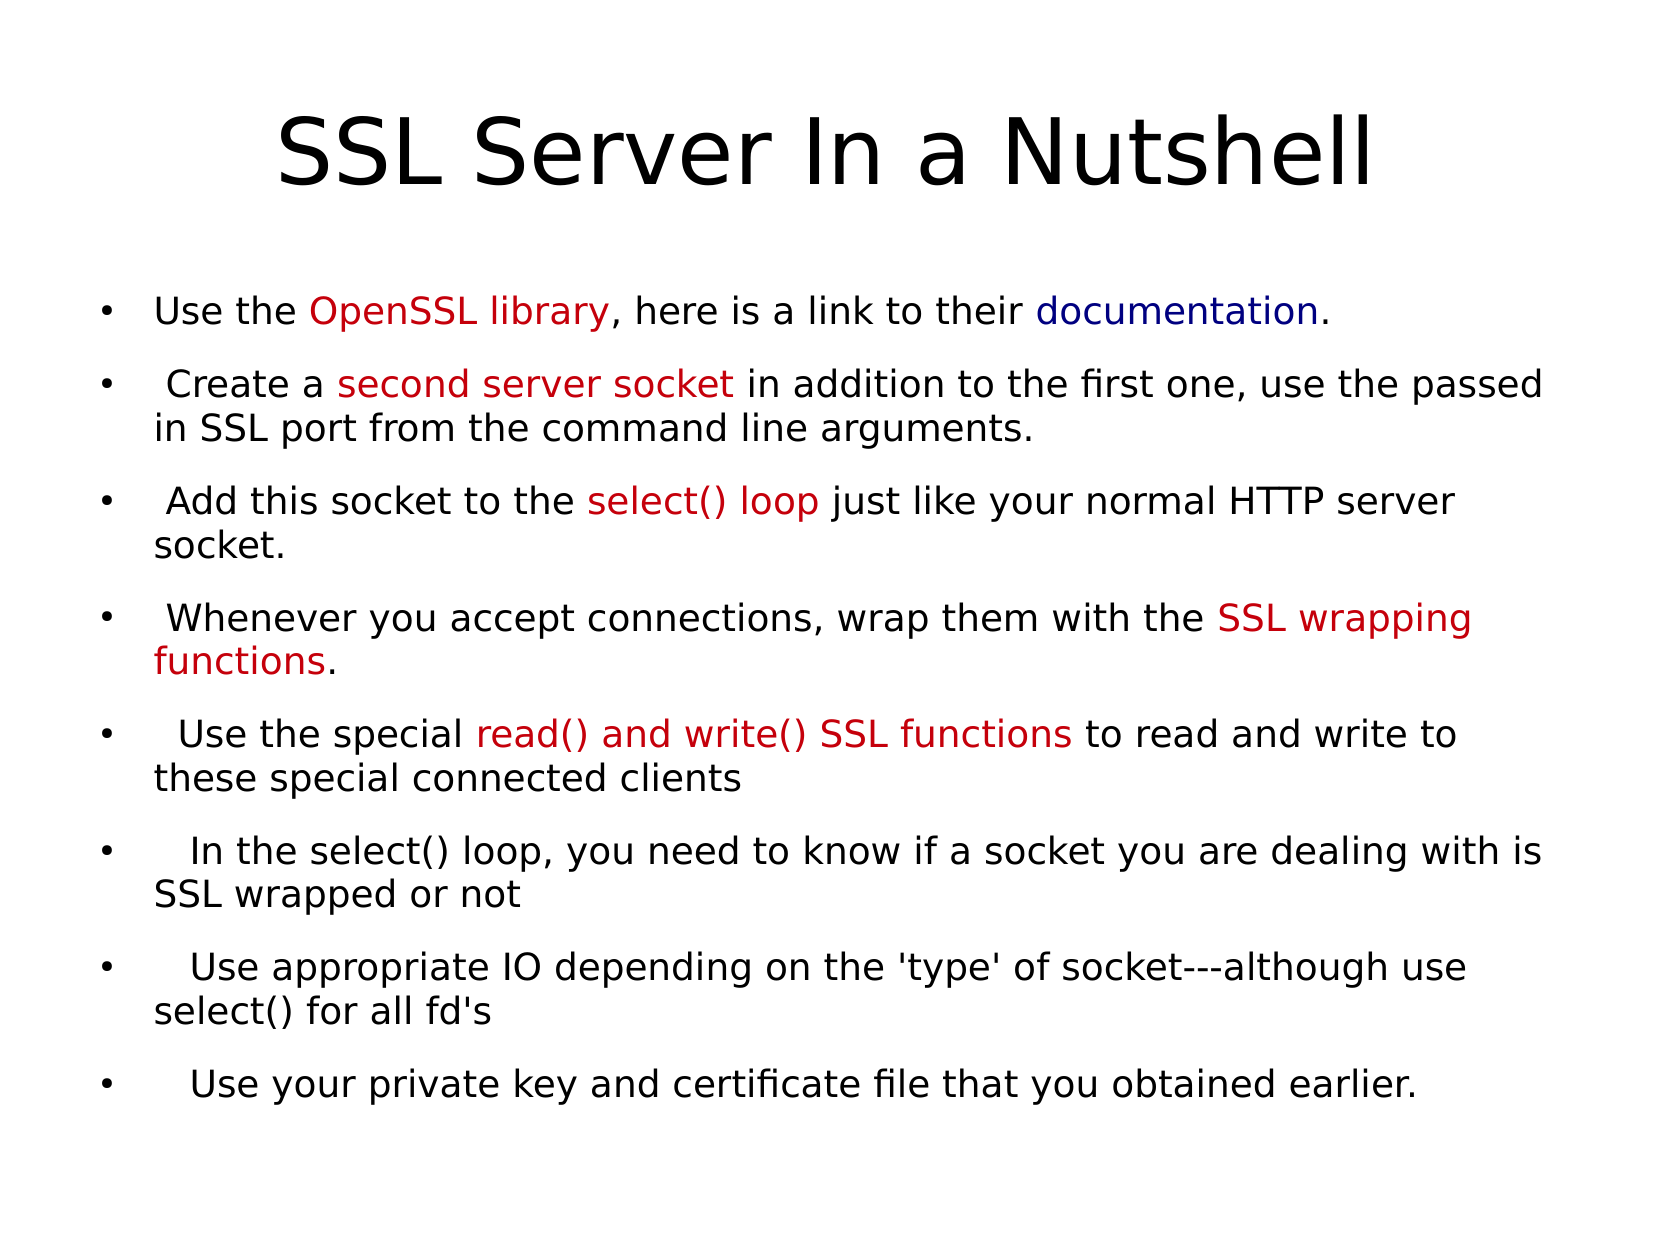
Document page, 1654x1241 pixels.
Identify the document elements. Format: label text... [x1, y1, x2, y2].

title SSL Server In a Nutshell [82, 56, 1571, 250]
list Use the OpenSSL library, here is a link to their documentation. Create a second server socket in addition to the first one, use the passed in SSL port from the command line arguments. Add this socket to the select() loop just like your normal HTTP server socket. Whenever you accept connections, wrap them with the SSL wrapping functions. Use the special read() and write() SSL functions to read and write to these special connected clients In the select() loop, you need to know if a socket you are dealing with is SSL wrapped or not Use appropriate IO depending on the 'type' of socket---although use select() for all fd's Use your private key and certificate file that you obtained earlier. [82, 290, 1571, 1109]
